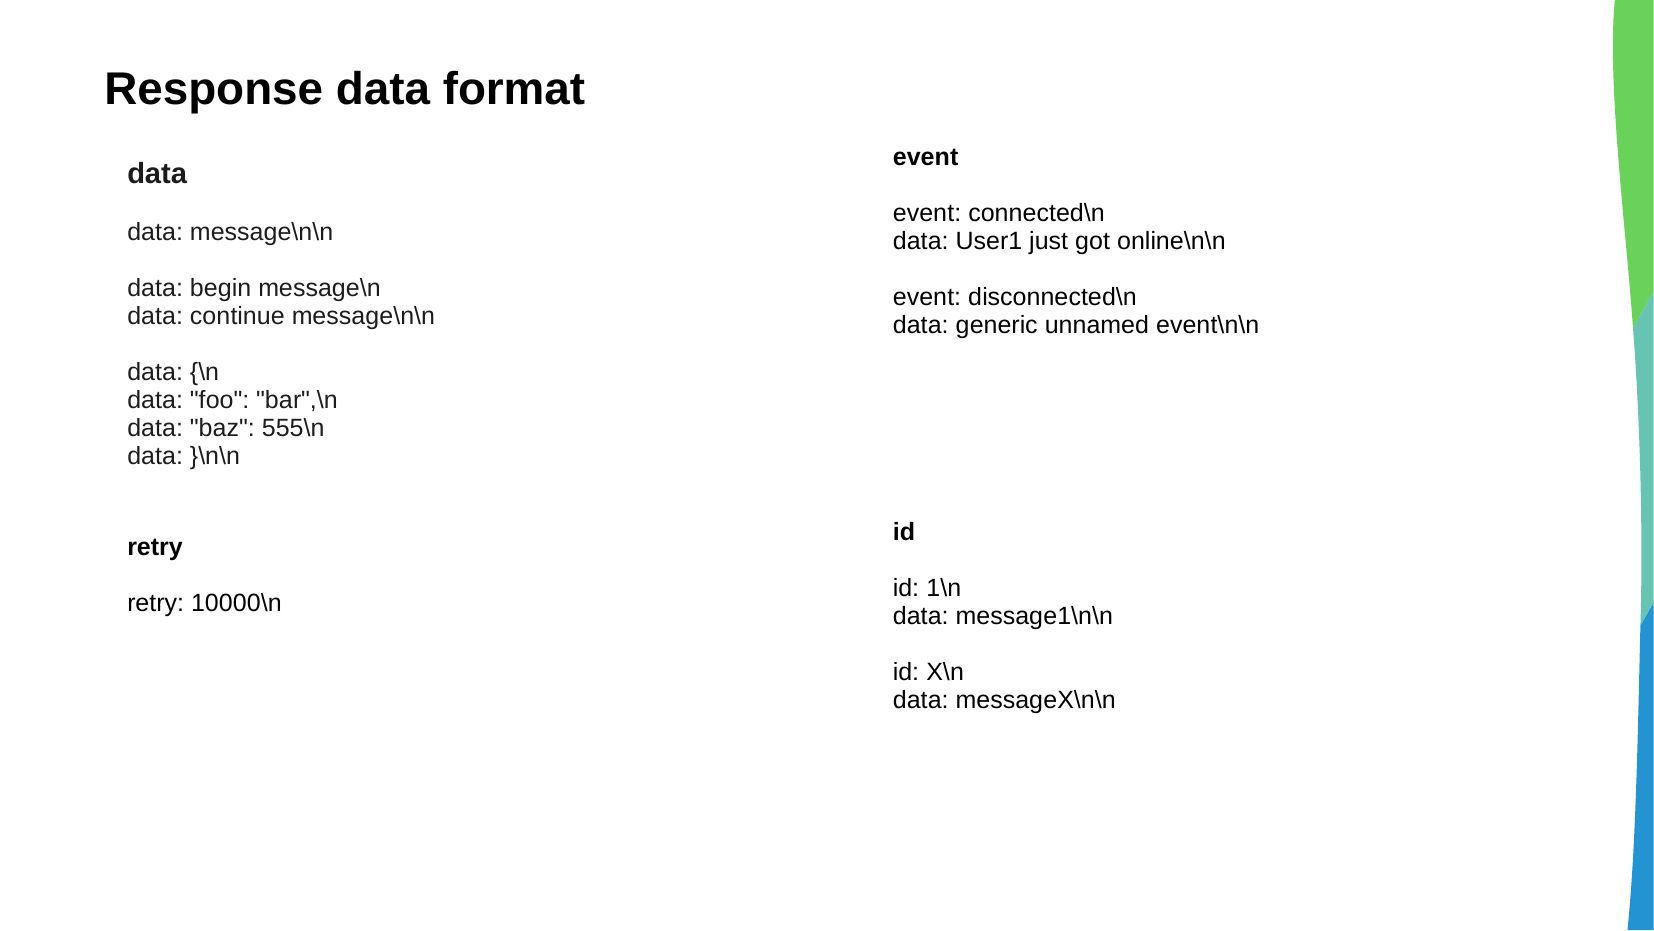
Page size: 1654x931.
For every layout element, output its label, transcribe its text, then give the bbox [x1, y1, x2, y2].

text_box data data: message\n\n data: begin message\n data: continue message\n\n data: {\n data: "foo": "bar",\n data: "baz": 555\n data: }\n\n [112, 150, 601, 488]
text_box Response data format [89, 55, 826, 113]
text_box id id: 1\n data: message1\n\n id: X\n data: messageX\n\n [878, 510, 1576, 788]
text_box retry retry: 10000\n [112, 525, 810, 638]
text_box event event: connected\n data: User1 just got online\n\n event: disconnected\n data: generic unnamed event\n\n [878, 135, 1576, 376]
